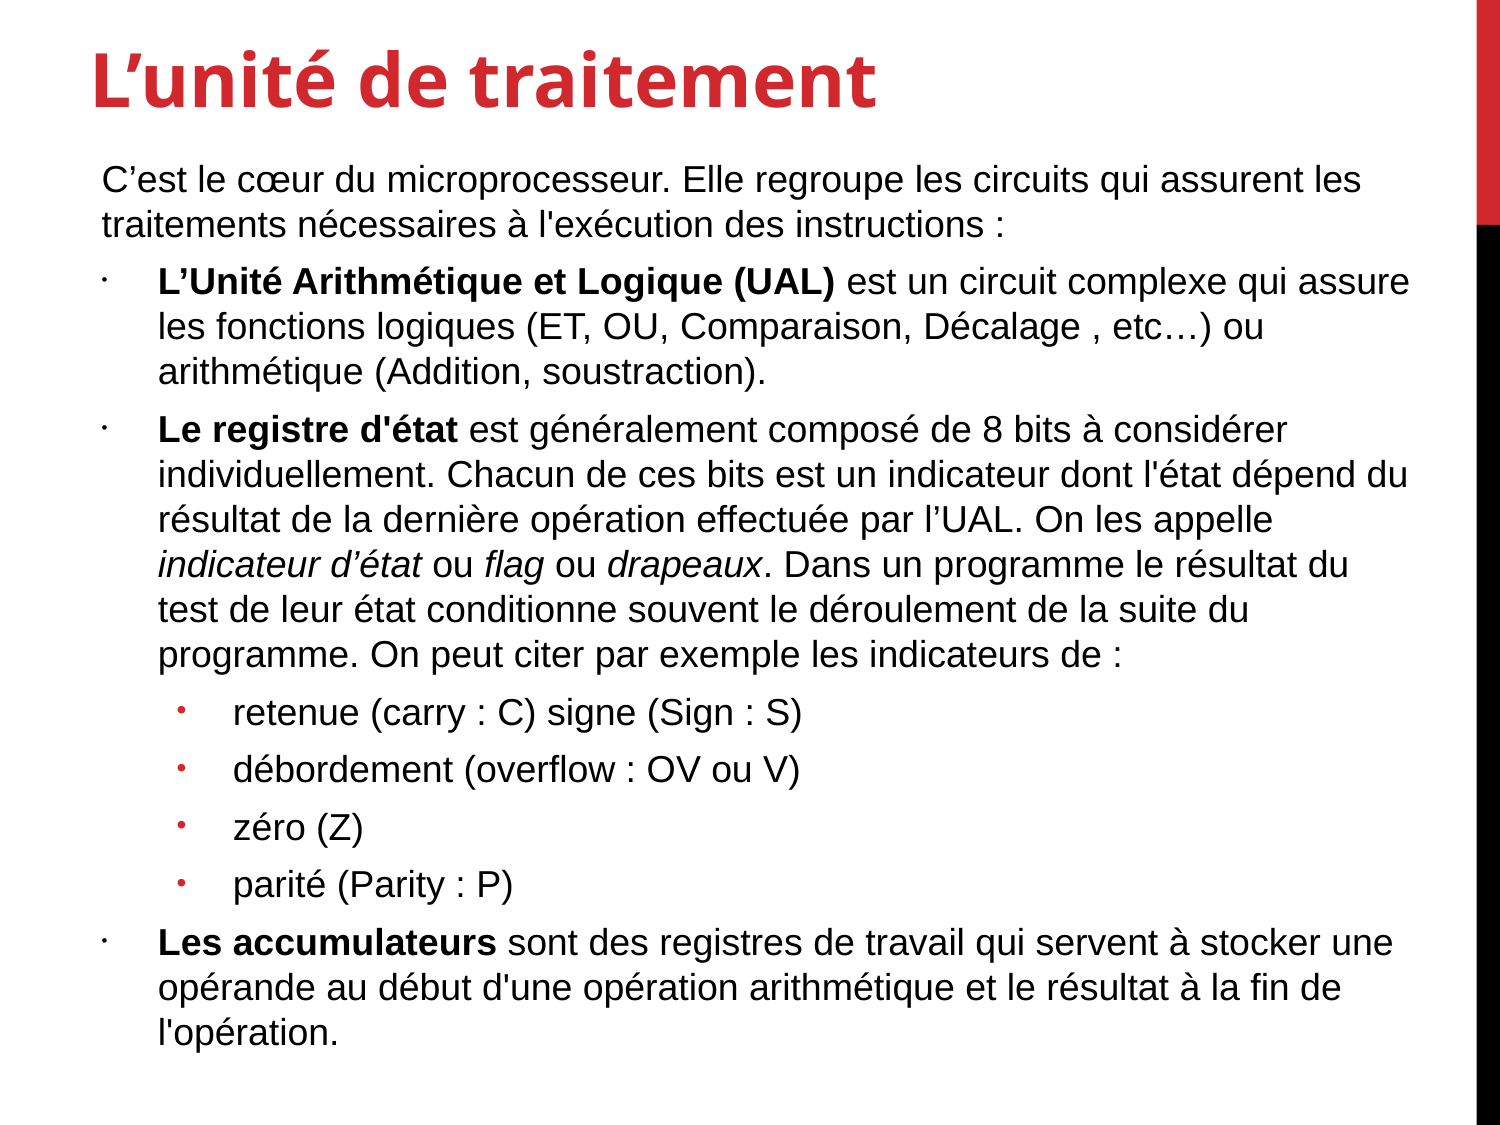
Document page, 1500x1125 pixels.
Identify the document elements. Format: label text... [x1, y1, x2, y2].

title L’unité de traitement [75, 25, 1436, 173]
list C’est le cœur du microprocesseur. Elle regroupe les circuits qui assurent les traitements nécessaires à l'exécution des instructions : L’Unité Arithmétique et Logique (UAL) est un circuit complexe qui assure les fonctions logiques (ET, OU, Comparaison, Décalage , etc…) ou arithmétique (Addition, soustraction). Le registre d'état est généralement composé de 8 bits à considérer individuellement. Chacun de ces bits est un indicateur dont l'état dépend du résultat de la dernière opération effectuée par l’UAL. On les appelle indicateur d’état ou flag ou drapeaux. Dans un programme le résultat du test de leur état conditionne souvent le déroulement de la suite du programme. On peut citer par exemple les indicateurs de : retenue (carry : C) signe (Sign : S) débordement (overflow : OV ou V) zéro (Z) parité (Parity : P) Les accumulateurs sont des registres de travail qui servent à stocker une opérande au début d'une opération arithmétique et le résultat à la fin de l'opération. [86, 147, 1436, 1022]
